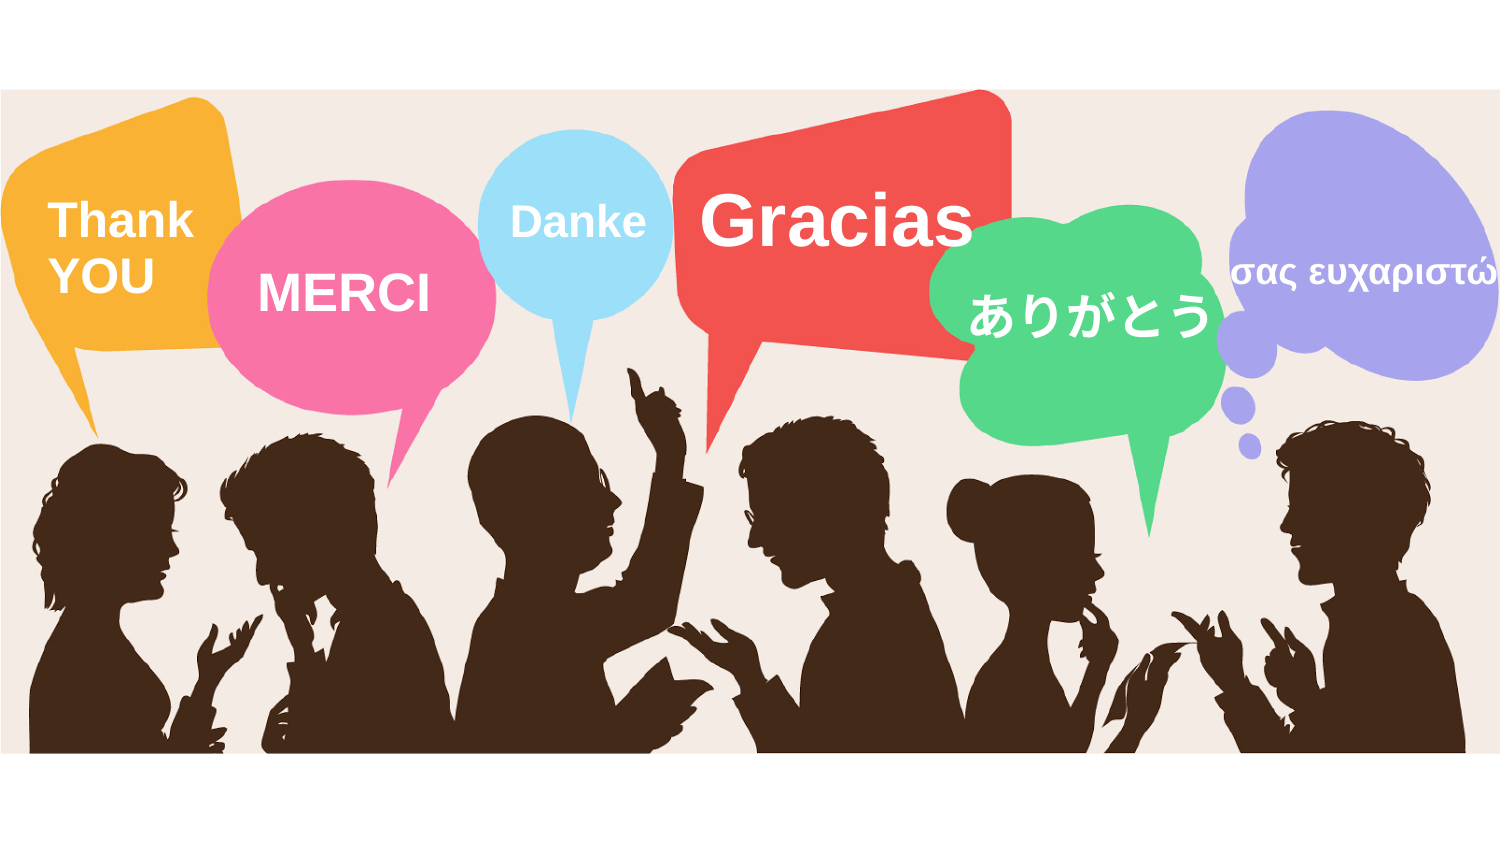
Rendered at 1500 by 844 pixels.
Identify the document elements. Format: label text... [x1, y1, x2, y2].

text_box Thank YOU [32, 185, 241, 312]
picture [0, 89, 1500, 754]
text_box ありがとう [951, 270, 1232, 351]
text_box σας ευχαριστώ [1215, 243, 1500, 301]
text_box Gracias [685, 171, 991, 271]
text_box Danke [495, 188, 676, 256]
text_box MERCI [242, 255, 451, 331]
